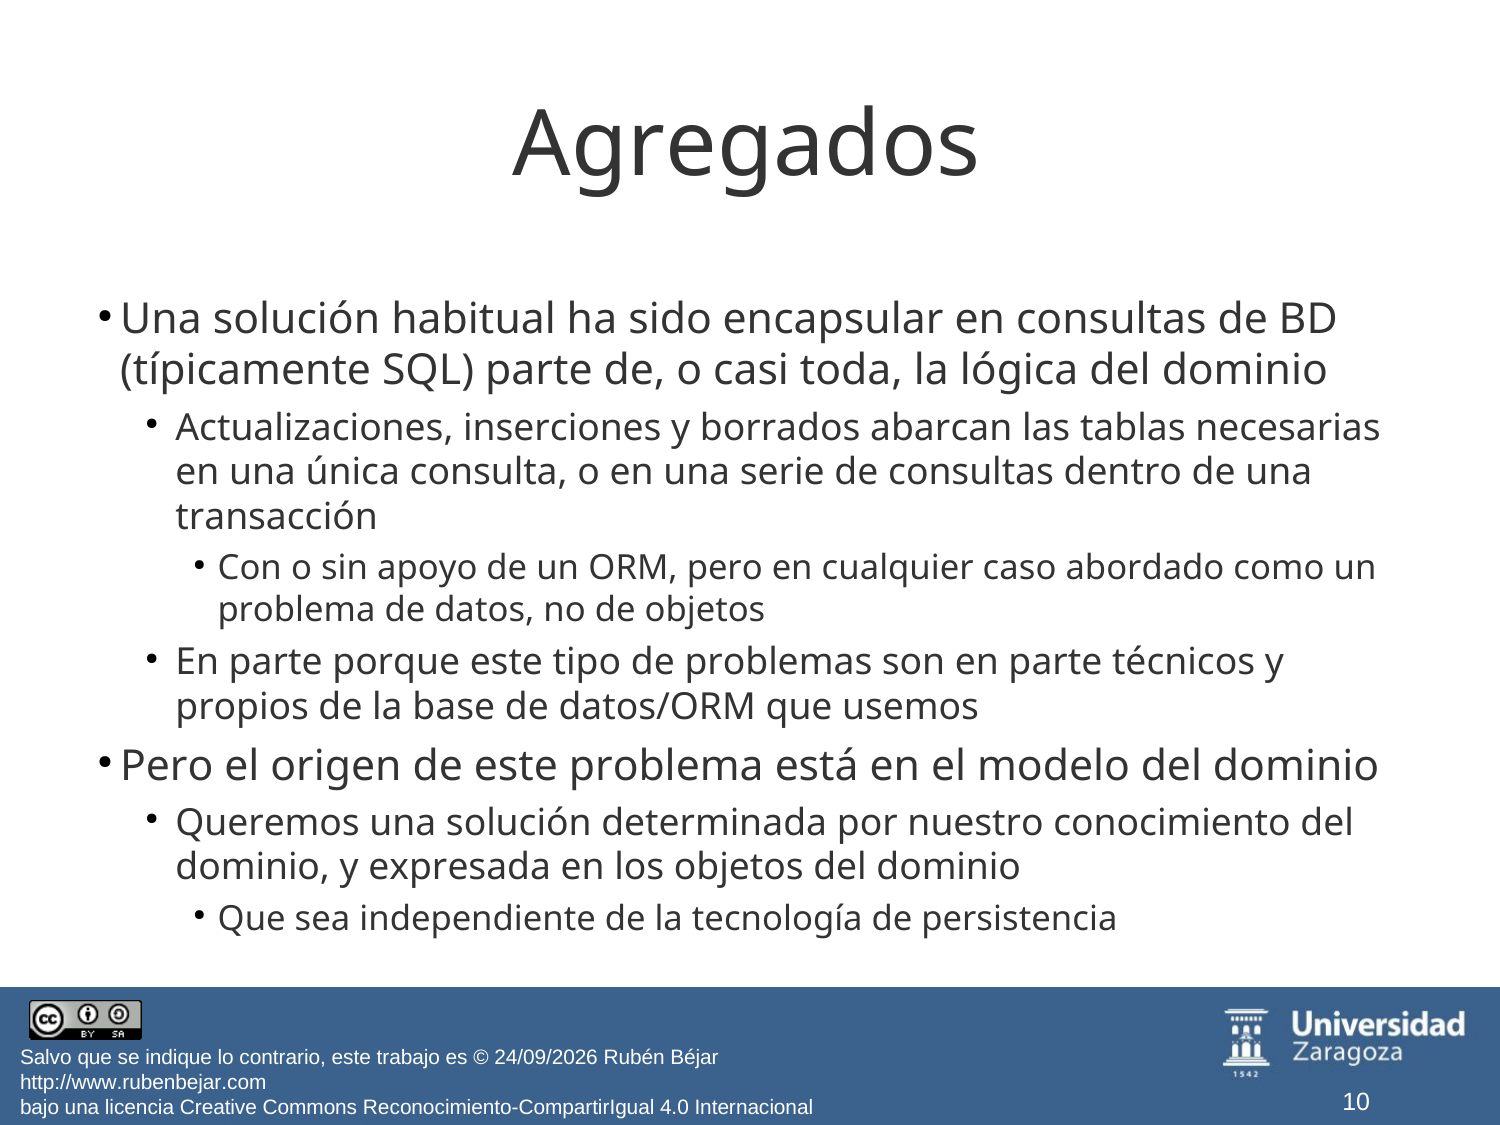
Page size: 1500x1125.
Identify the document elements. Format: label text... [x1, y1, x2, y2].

picture [0, 987, 1500, 1125]
list Una solución habitual ha sido encapsular en consultas de BD (típicamente SQL) parte de, o casi toda, la lógica del dominio Actualizaciones, inserciones y borrados abarcan las tablas necesarias en una única consulta, o en una serie de consultas dentro de una transacción Con o sin apoyo de un ORM, pero en cualquier caso abordado como un problema de datos, no de objetos En parte porque este tipo de problemas son en parte técnicos y propios de la base de datos/ORM que usemos Pero el origen de este problema está en el modelo del dominio Queremos una solución determinada por nuestro conocimiento del dominio, y expresada en los objetos del dominio Que sea independiente de la tecnología de persistencia [82, 283, 1418, 957]
title Agregados [74, 21, 1420, 257]
